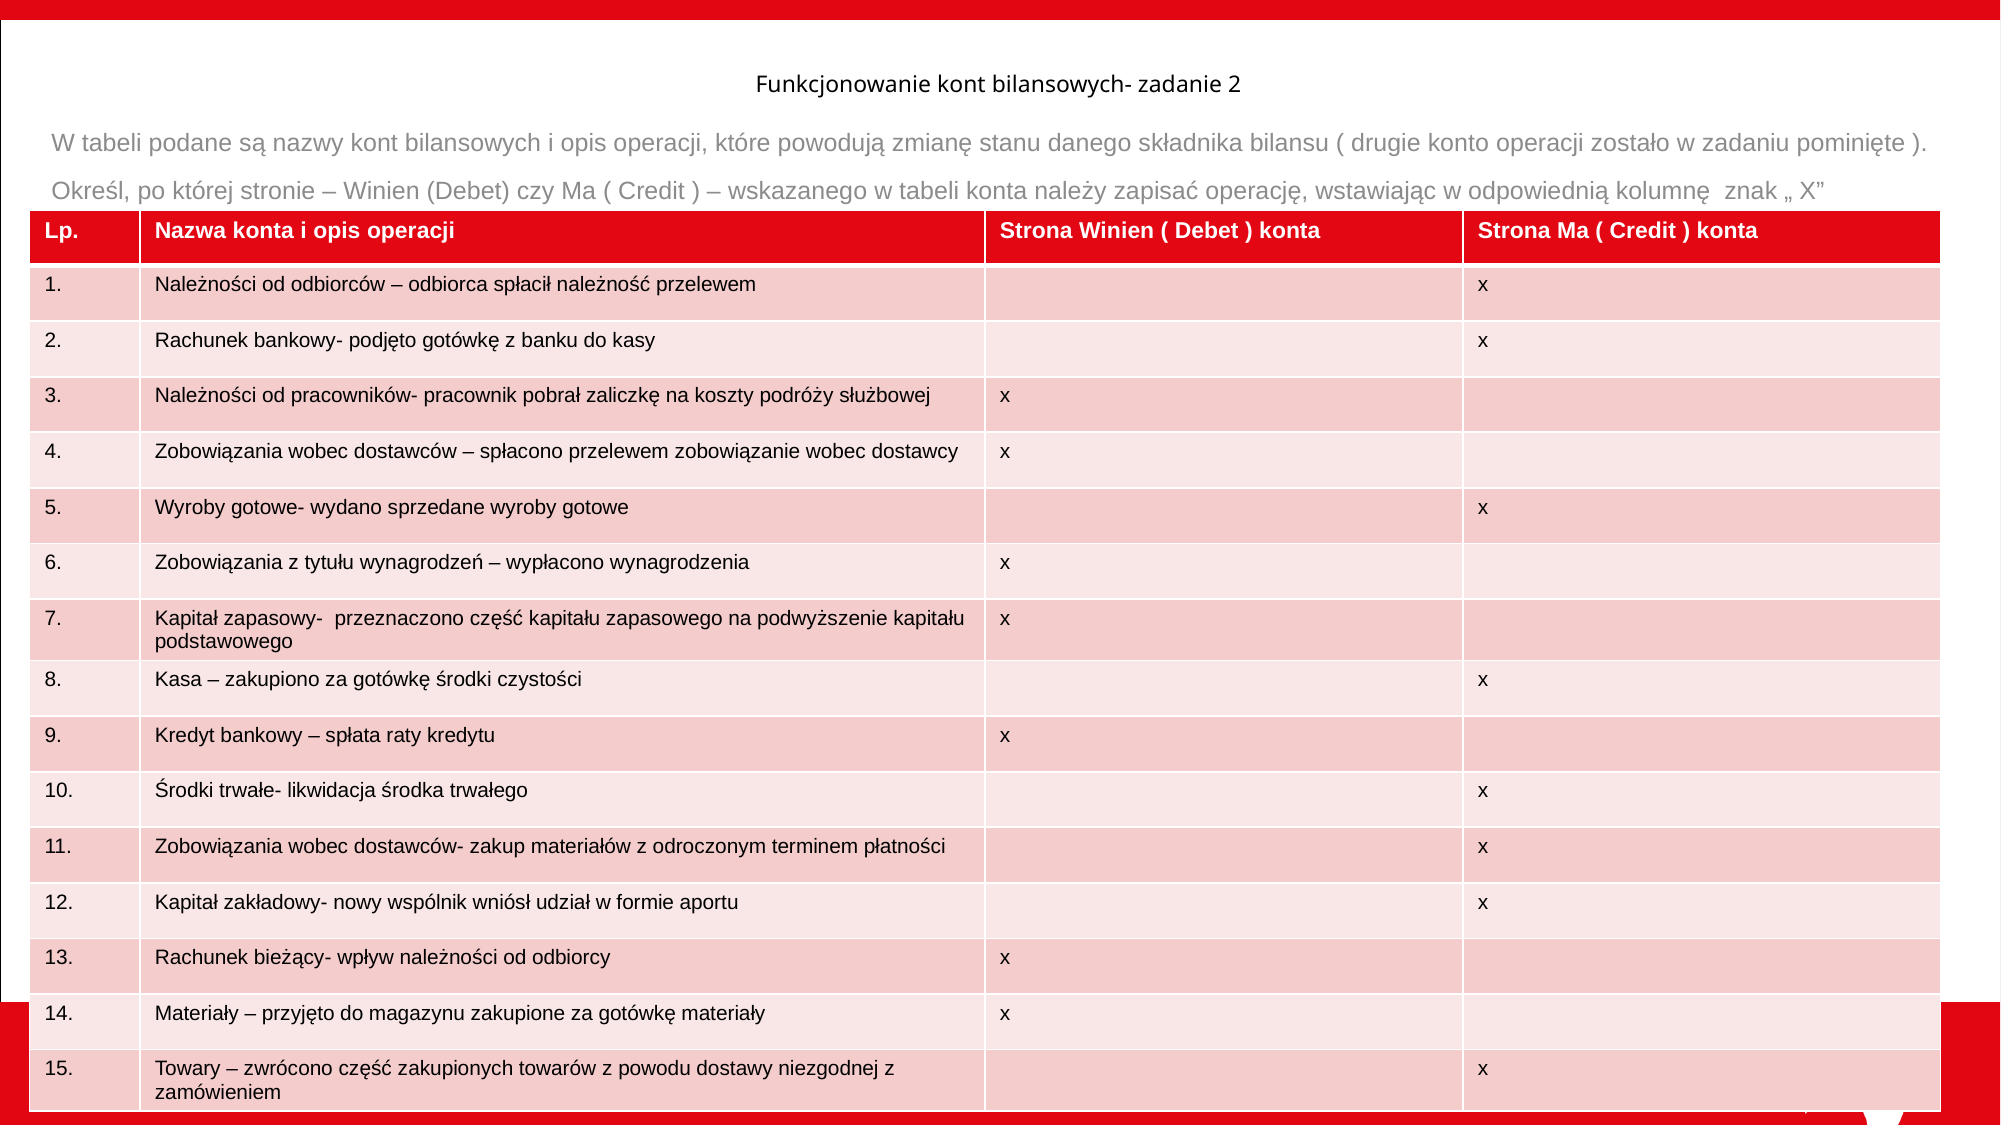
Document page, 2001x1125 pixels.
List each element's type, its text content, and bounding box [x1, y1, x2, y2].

title Funkcjonowanie kont bilansowych- zadanie 2 [136, 53, 1862, 105]
table_cell x [986, 939, 1462, 993]
table_cell Materiały – przyjęto do magazynu zakupione za gotówkę materiały [141, 995, 984, 1049]
table_header Lp. [30, 211, 139, 263]
table_cell 2. [30, 322, 139, 376]
table_cell 7. [30, 600, 139, 660]
table_cell Rachunek bankowy- podjęto gotówkę z banku do kasy [141, 322, 984, 376]
table_cell Zobowiązania z tytułu wynagrodzeń – wypłacono wynagrodzenia [141, 544, 984, 598]
table_header Strona Winien ( Debet ) konta [986, 211, 1462, 263]
table_cell [1464, 995, 1940, 1049]
table_cell [1464, 600, 1940, 660]
table_cell x [1464, 773, 1940, 826]
table_cell [986, 489, 1462, 543]
table_cell Środki trwałe- likwidacja środka trwałego [141, 773, 984, 826]
table_cell 14. [30, 995, 139, 1049]
table_cell x [1464, 1050, 1940, 1110]
table_cell 1. [30, 268, 139, 320]
table_cell 15. [30, 1050, 139, 1110]
table_cell [1464, 378, 1940, 431]
list W tabeli podane są nazwy kont bilansowych i opis operacji, które powodują zmianę stanu danego składnika bilansu ( drugie konto operacji zostało w zadaniu pominięte ). Określ, po której stronie – Winien (Debet) czy Ma ( Credit ) – wskazanego w tabeli konta należy zapisać operację, wstawiając w odpowiednią kolumnę znak „ X” [36, 122, 1971, 988]
table_cell [986, 1050, 1462, 1110]
table_cell 12. [30, 884, 139, 938]
table_cell x [1464, 268, 1940, 320]
picture [0, 0, 2001, 1125]
table_cell Kasa – zakupiono za gotówkę środki czystości [141, 661, 984, 715]
table_cell Należności od odbiorców – odbiorca spłacił należność przelewem [141, 268, 984, 320]
table_cell Wyroby gotowe- wydano sprzedane wyroby gotowe [141, 489, 984, 543]
table_cell x [1464, 661, 1940, 715]
table_cell x [986, 717, 1462, 771]
table_cell Kapitał zakładowy- nowy wspólnik wniósł udział w formie aportu [141, 884, 984, 938]
table_cell Towary – zwrócono część zakupionych towarów z powodu dostawy niezgodnej z zamówieniem [141, 1050, 984, 1110]
table_cell x [1464, 322, 1940, 376]
table_cell x [986, 544, 1462, 598]
table_cell [986, 322, 1462, 376]
table_cell 6. [30, 544, 139, 598]
table_cell 3. [30, 378, 139, 431]
table_cell [1464, 544, 1940, 598]
table_cell [986, 268, 1462, 320]
table_cell [986, 884, 1462, 938]
table_cell 8. [30, 661, 139, 715]
table_cell x [986, 600, 1462, 660]
table_cell 10. [30, 773, 139, 826]
table_cell 9. [30, 717, 139, 771]
table_cell Zobowiązania wobec dostawców – spłacono przelewem zobowiązanie wobec dostawcy [141, 433, 984, 487]
table_cell 4. [30, 433, 139, 487]
table_cell Kredyt bankowy – spłata raty kredytu [141, 717, 984, 771]
table_header Strona Ma ( Credit ) konta [1464, 211, 1940, 263]
table_cell 13. [30, 939, 139, 993]
table_cell Należności od pracowników- pracownik pobrał zaliczkę na koszty podróży służbowej [141, 378, 984, 431]
table_cell [986, 828, 1462, 882]
table_cell 5. [30, 489, 139, 543]
table_cell [986, 773, 1462, 826]
table_cell [986, 661, 1462, 715]
table_cell x [1464, 828, 1940, 882]
table_cell Zobowiązania wobec dostawców- zakup materiałów z odroczonym terminem płatności [141, 828, 984, 882]
table_cell Rachunek bieżący- wpływ należności od odbiorcy [141, 939, 984, 993]
table_cell 11. [30, 828, 139, 882]
table_cell Kapitał zapasowy- przeznaczono część kapitału zapasowego na podwyższenie kapitału podstawowego [141, 600, 984, 660]
table_cell [1464, 433, 1940, 487]
table_cell x [1464, 884, 1940, 938]
table_cell x [986, 378, 1462, 431]
table_cell x [986, 995, 1462, 1049]
table_cell x [986, 433, 1462, 487]
table_cell [1464, 717, 1940, 771]
table_cell x [1464, 489, 1940, 543]
table_cell [1464, 939, 1940, 993]
table_header Nazwa konta i opis operacji [141, 211, 984, 263]
